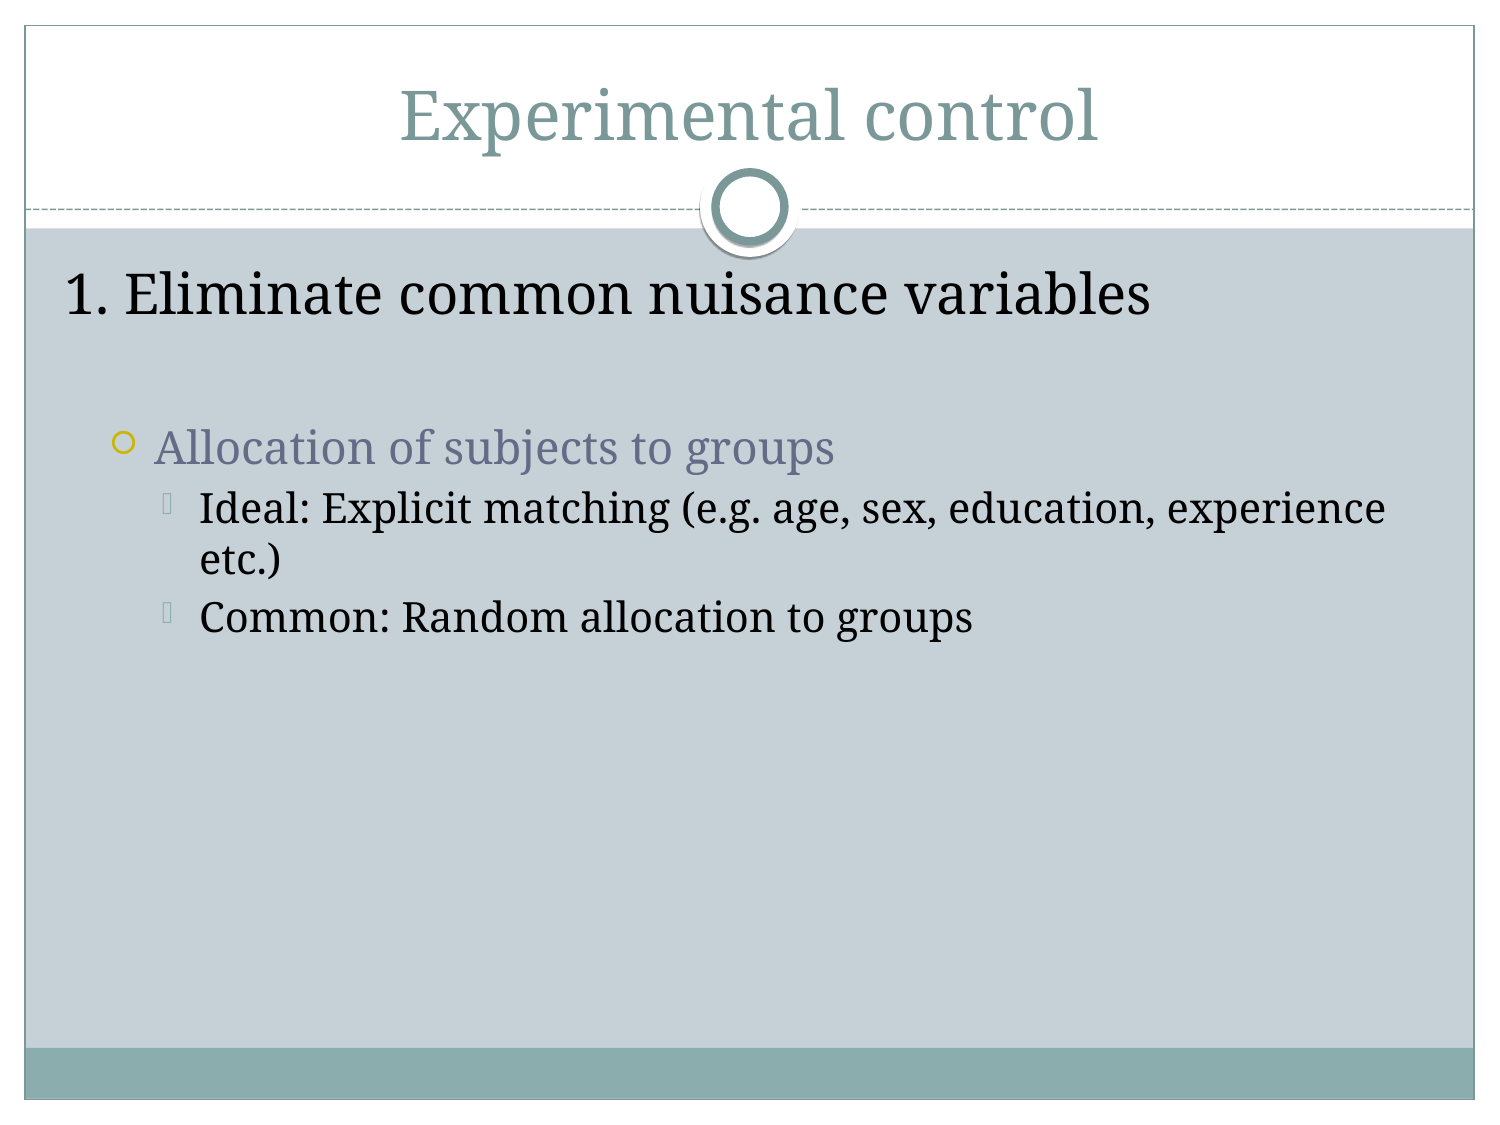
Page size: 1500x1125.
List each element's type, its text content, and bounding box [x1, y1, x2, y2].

list 1. Eliminate common nuisance variables Allocation of subjects to groups Ideal: Explicit matching (e.g. age, sex, education, experience etc.) Common: Random allocation to groups [49, 250, 1445, 1001]
title Experimental control [49, 37, 1450, 162]
